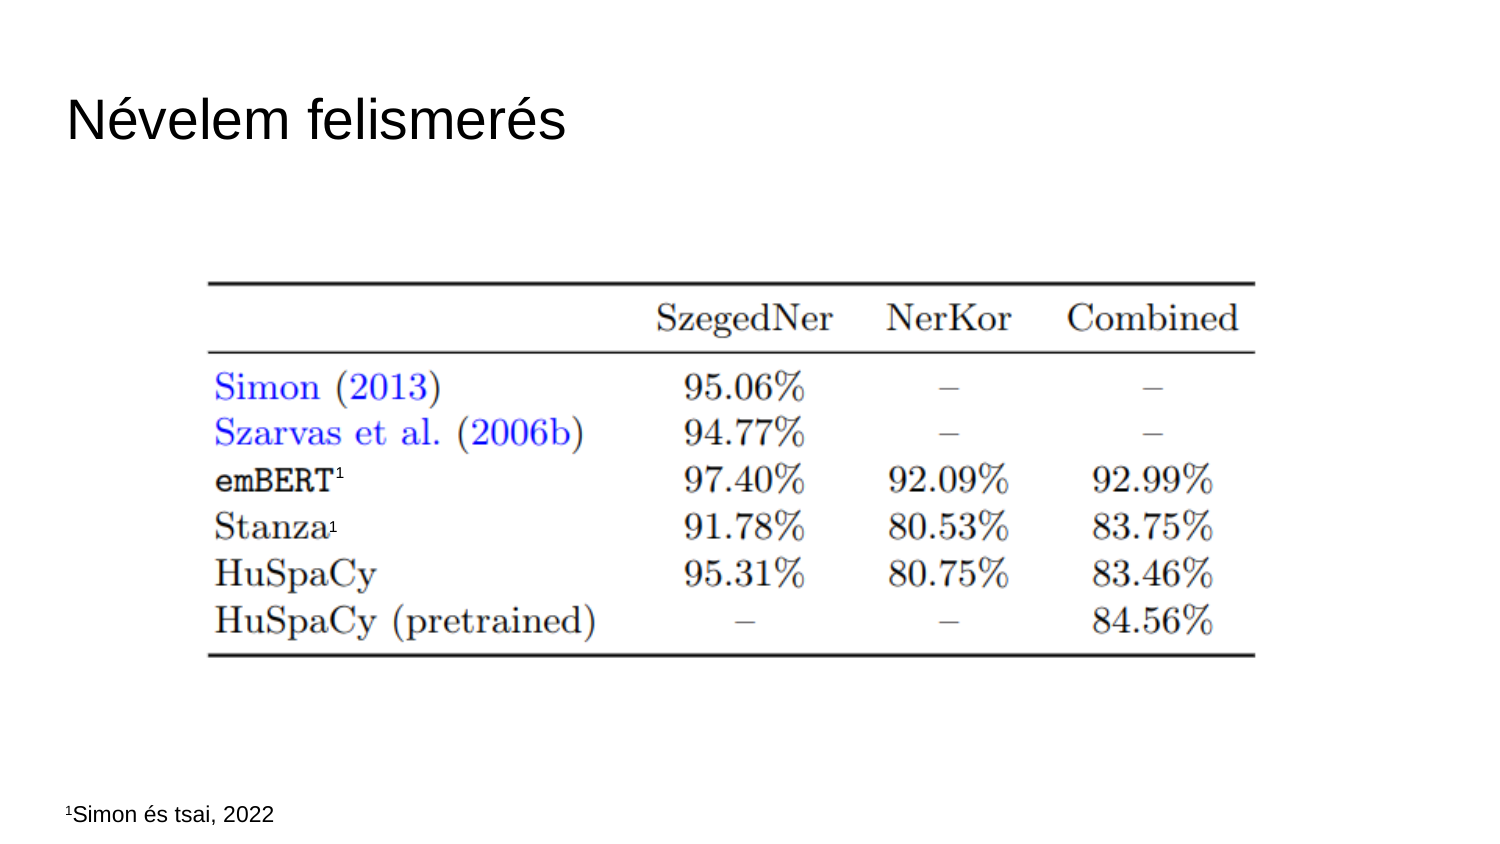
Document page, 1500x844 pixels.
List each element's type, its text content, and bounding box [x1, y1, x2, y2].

title Névelem felismerés [51, 72, 1449, 167]
text_box 1Simon és tsai, 2022 [50, 784, 374, 843]
text_box 1 [320, 444, 354, 507]
picture [182, 252, 1318, 683]
text_box 1 [314, 498, 347, 562]
